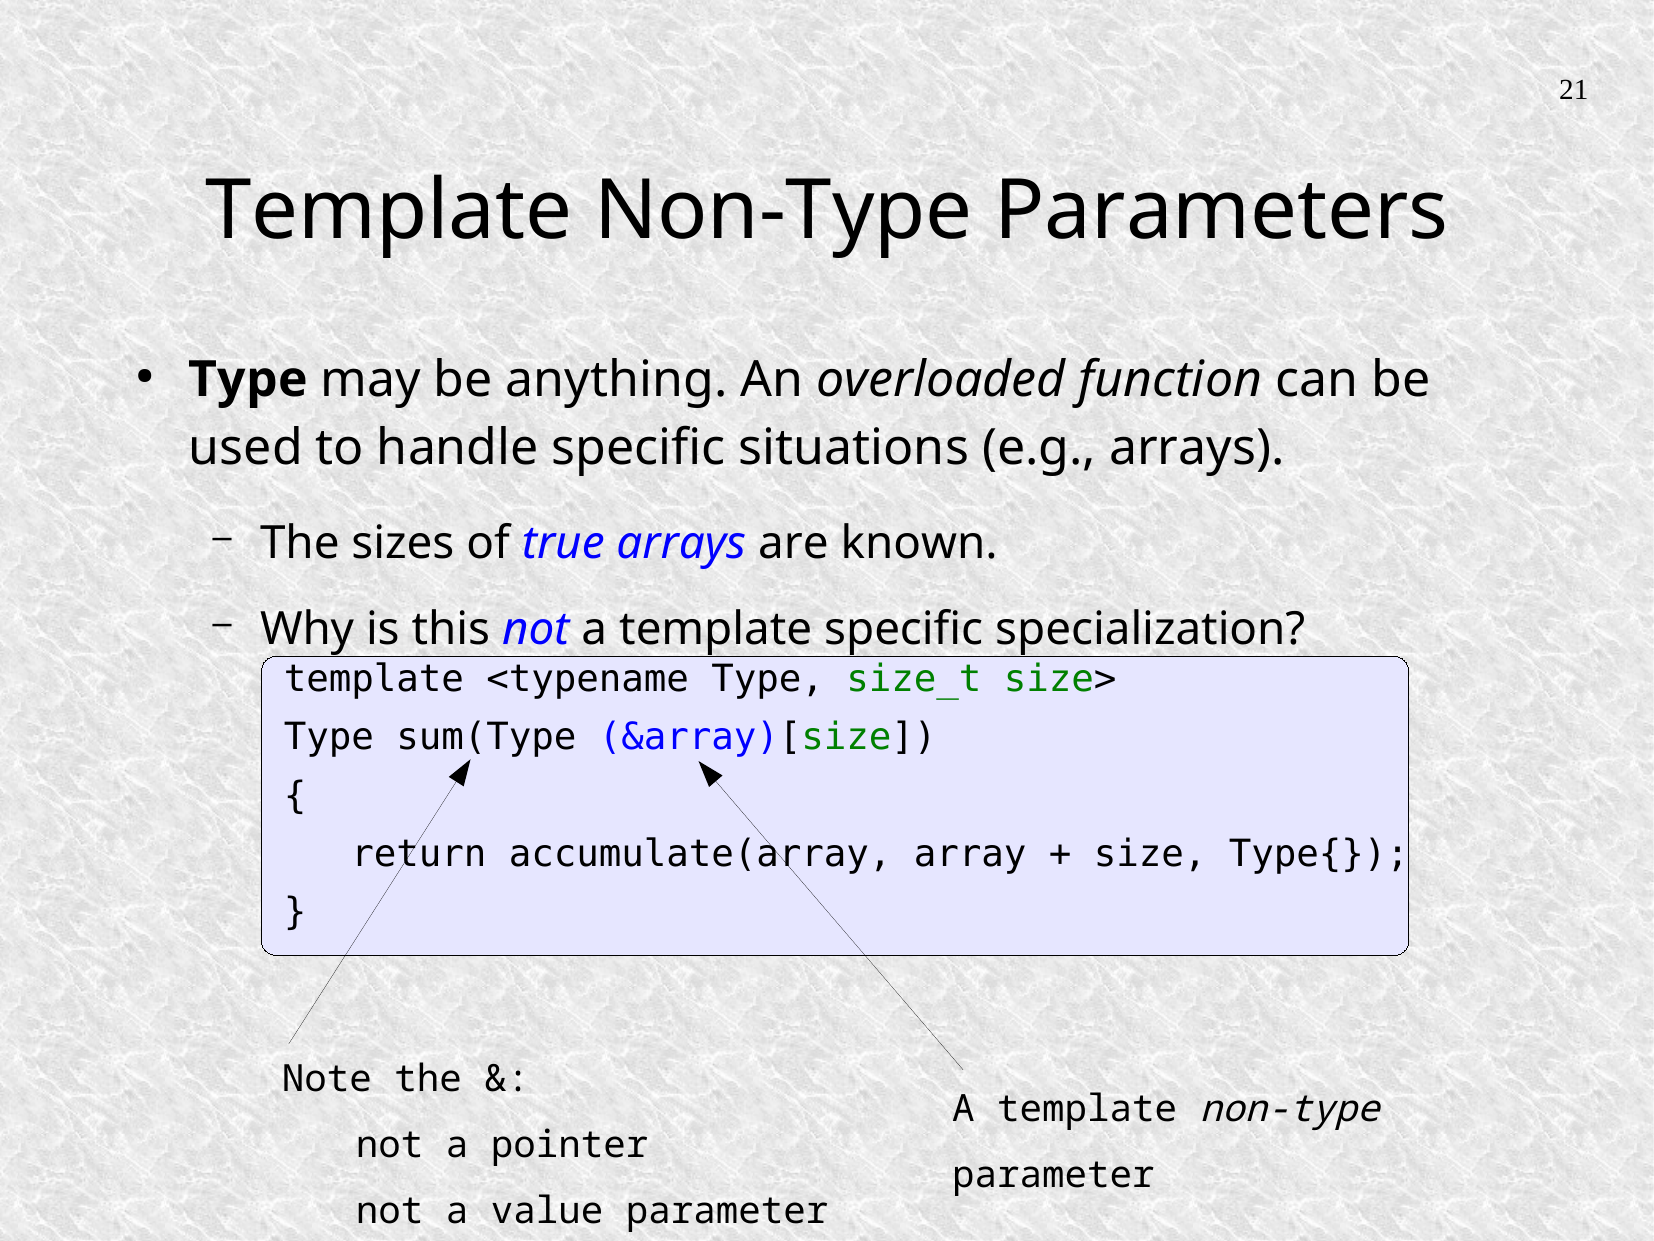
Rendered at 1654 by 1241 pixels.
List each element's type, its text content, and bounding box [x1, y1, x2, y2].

list Type may be anything. An overloaded function can be used to handle specific situations (e.g., arrays). The sizes of true arrays are known. Why is this not a template specific specialization? [118, 343, 1531, 1125]
title Template Non-Type Parameters [121, 102, 1534, 311]
text_box Note the &: not a pointer not a value parameter [281, 1051, 829, 1213]
text_box template <typename Type, size_t size> Type sum(Type (&array)[size]) { return accumulate(array, array + size, Type{}); } [261, 656, 1409, 956]
text_box A template non-type parameter [952, 1081, 1380, 1184]
picture [0, 0, 1654, 1241]
